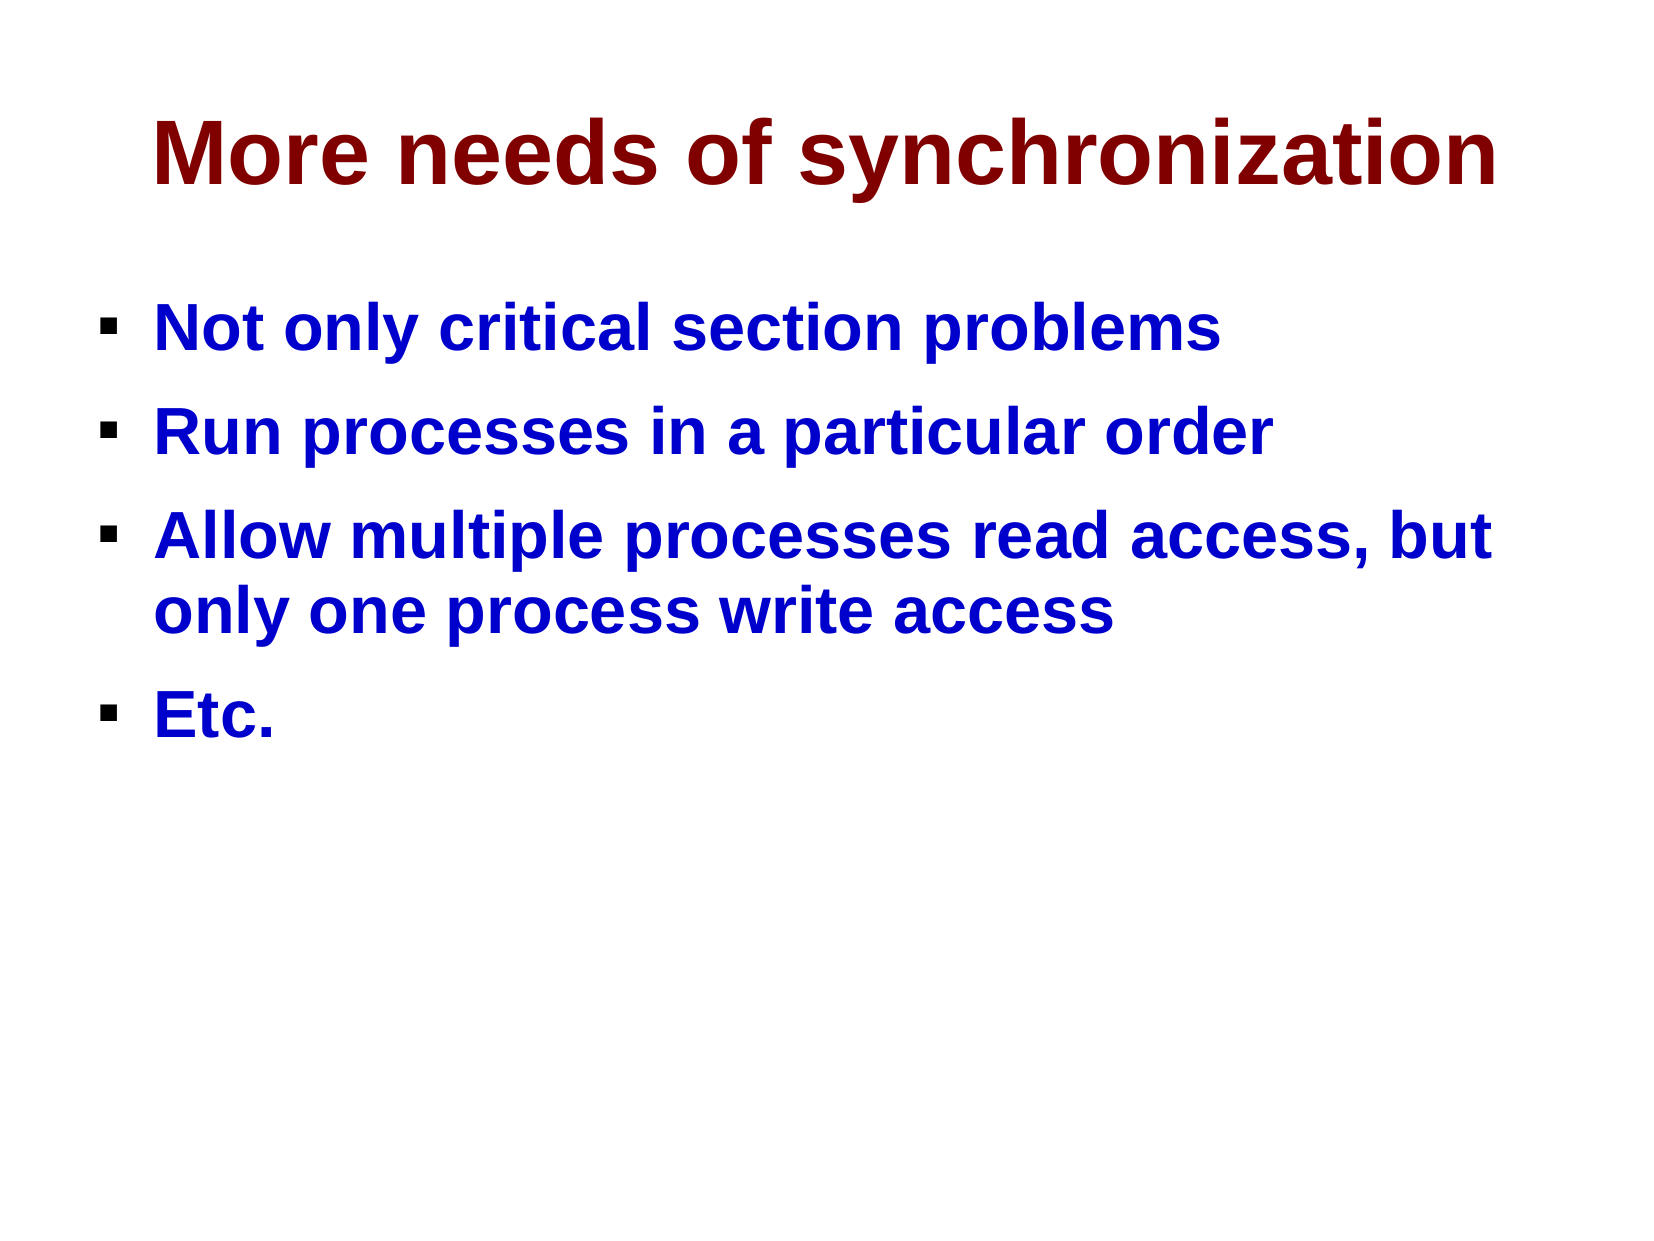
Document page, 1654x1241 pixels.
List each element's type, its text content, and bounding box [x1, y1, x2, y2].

list Not only critical section problems Run processes in a particular order Allow multiple processes read access, but only one process write access Etc. [82, 290, 1571, 1010]
title More needs of synchronization [82, 49, 1571, 257]
